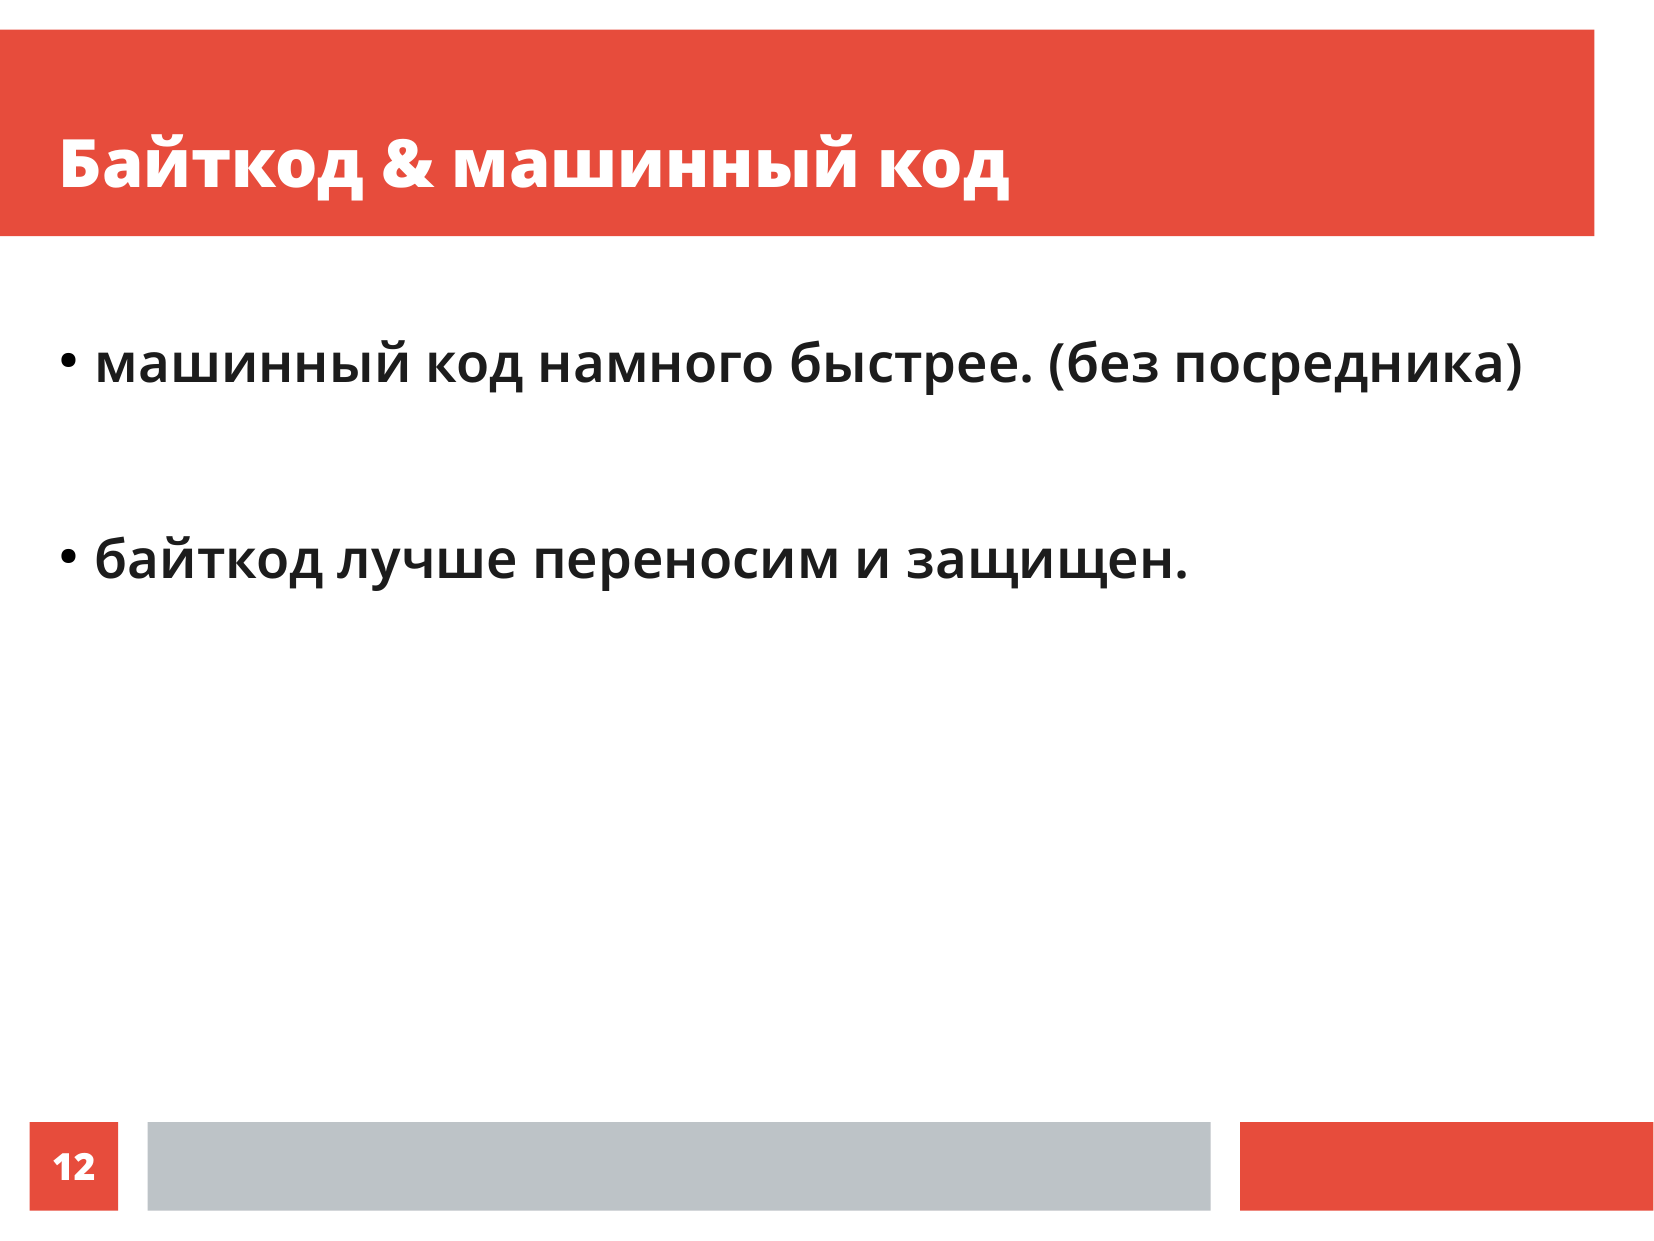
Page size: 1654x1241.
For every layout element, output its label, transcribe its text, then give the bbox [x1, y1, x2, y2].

list машинный код намного быстрее. (без посредника) байткод лучше переносим и защищен. [59, 324, 1565, 1093]
title Байткод & машинный код [59, 59, 1595, 207]
